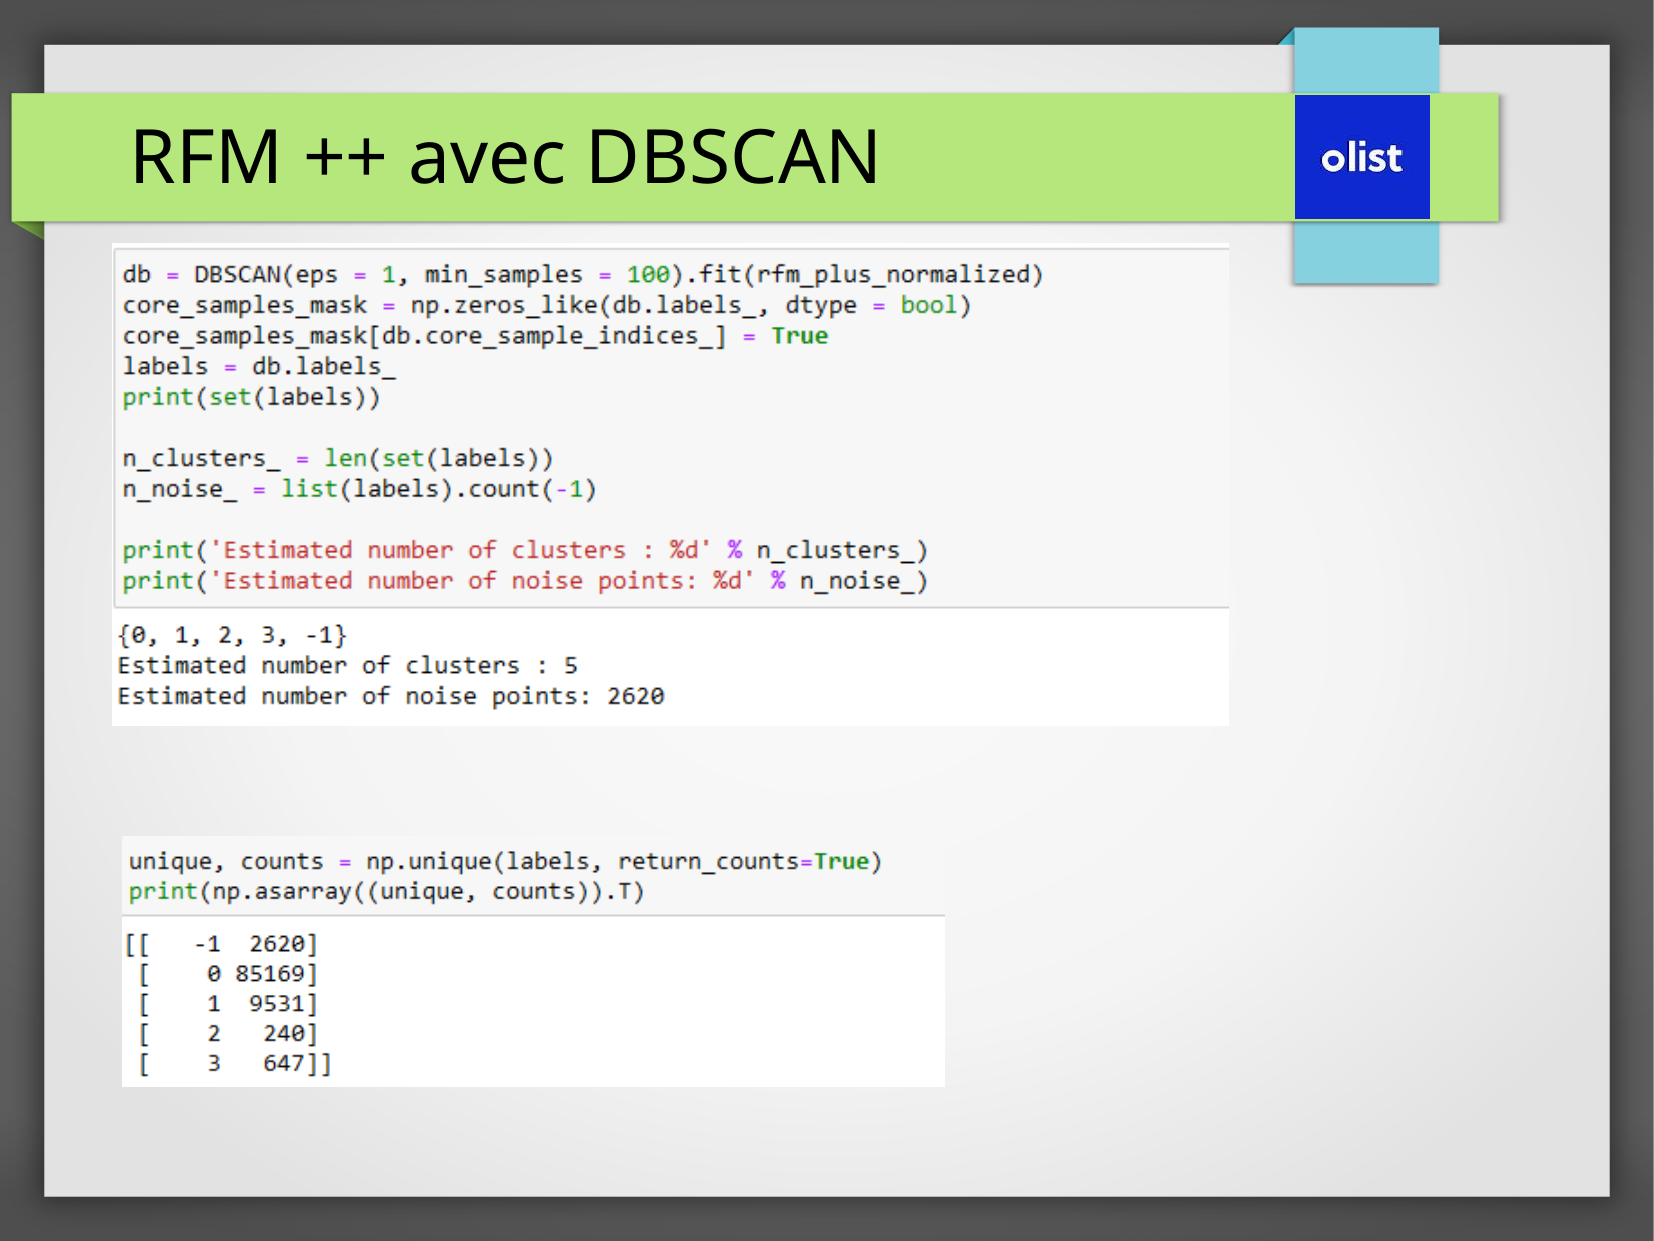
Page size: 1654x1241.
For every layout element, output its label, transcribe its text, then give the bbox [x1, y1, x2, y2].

picture [0, 0, 1654, 1241]
title RFM ++ avec DBSCAN [129, 95, 1295, 214]
